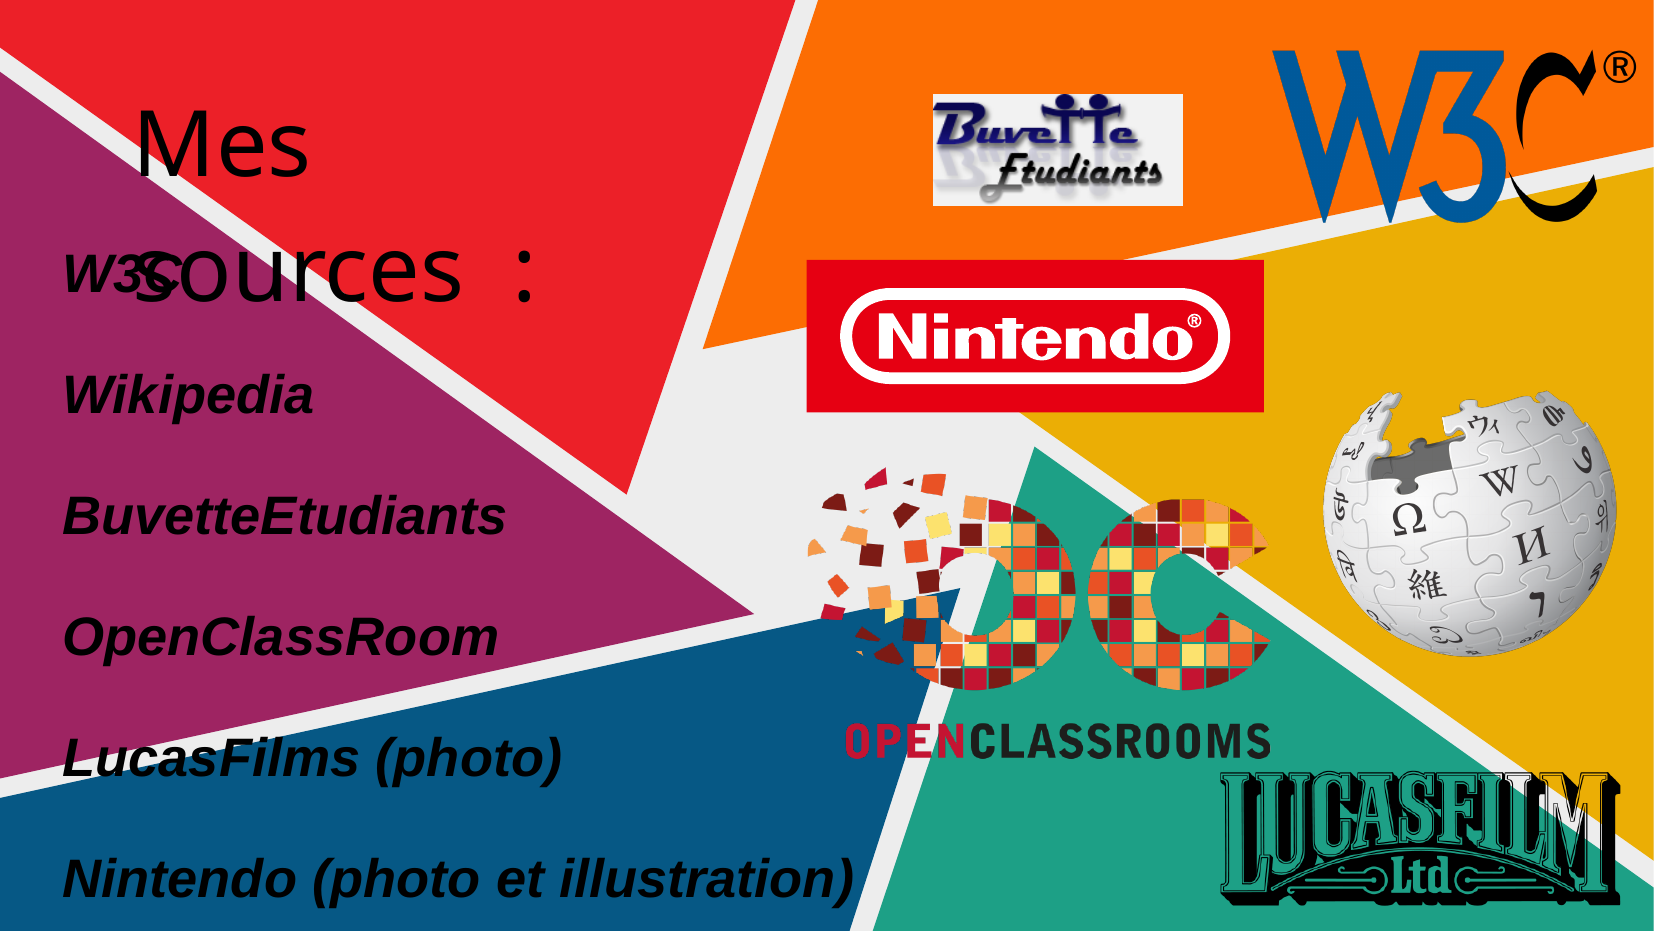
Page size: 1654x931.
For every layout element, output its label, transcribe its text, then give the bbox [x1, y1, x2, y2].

picture [1322, 389, 1618, 659]
text_box Mes sources : [118, 70, 745, 195]
text_box W3C Wikipedia BuvetteEtudiants OpenClassRoom LucasFilms (photo) Nintendo (photo et illustration) [47, 236, 870, 917]
picture [933, 94, 1183, 206]
picture [806, 6, 1645, 413]
picture [788, 436, 1624, 910]
